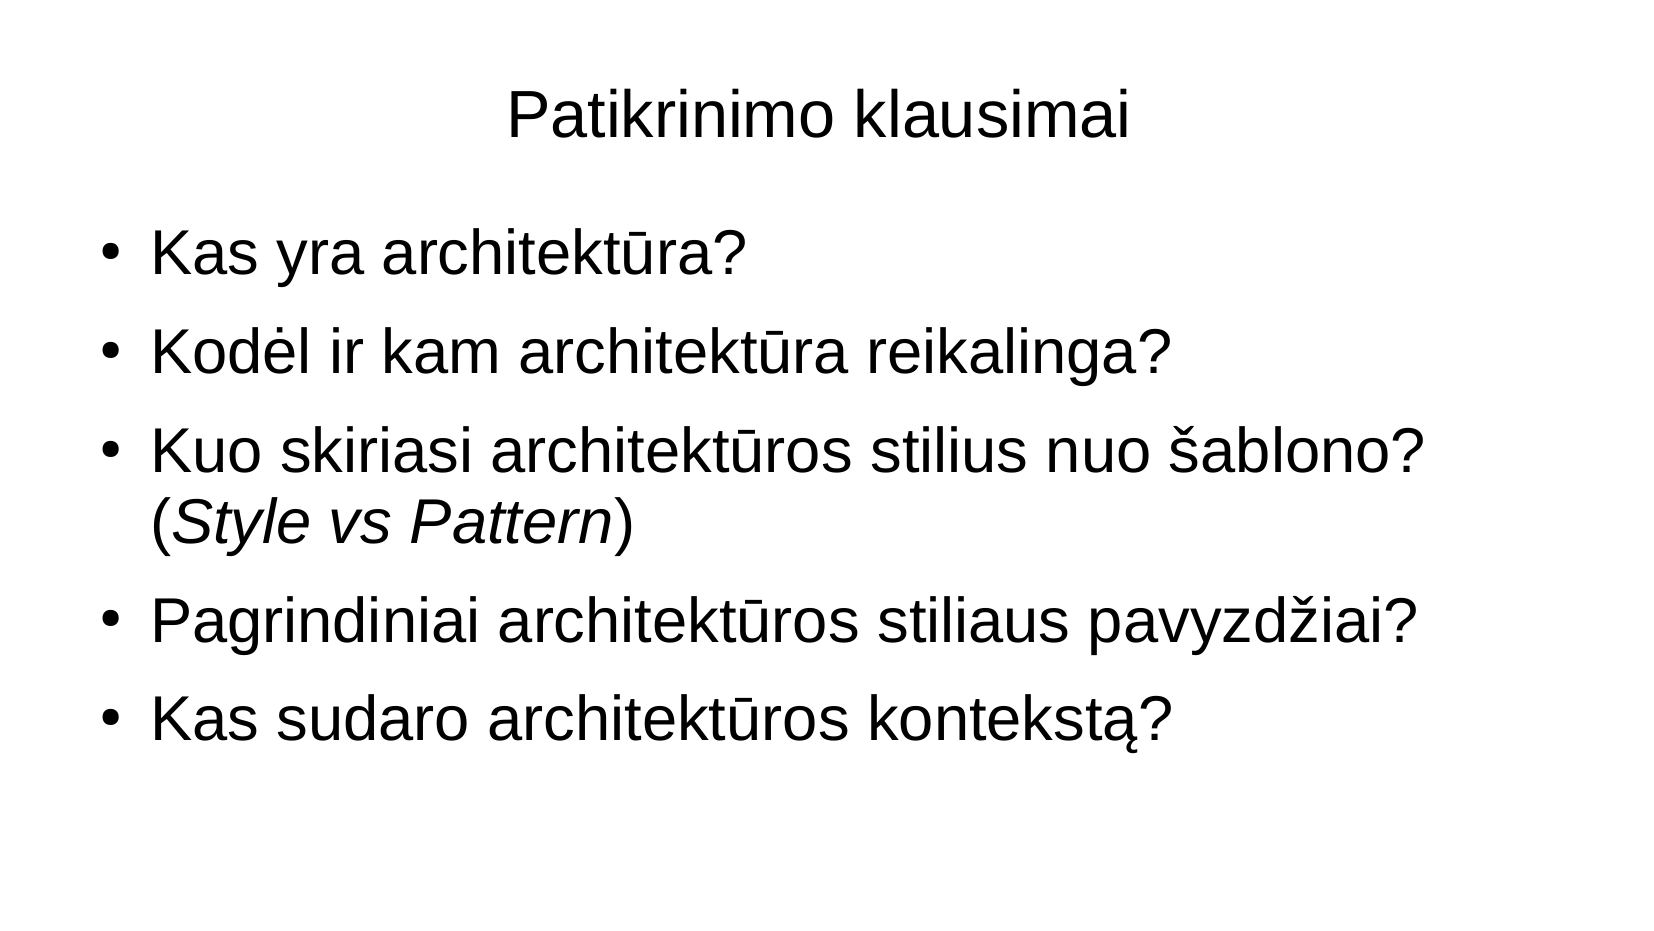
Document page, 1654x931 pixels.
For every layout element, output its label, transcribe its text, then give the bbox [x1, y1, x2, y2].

title Patikrinimo klausimai [75, 37, 1564, 193]
list Kas yra architektūra? Kodėl ir kam architektūra reikalinga? Kuo skiriasi architektūros stilius nuo šablono? (Style vs Pattern) Pagrindiniai architektūros stiliaus pavyzdžiai? Kas sudaro architektūros kontekstą? [82, 217, 1571, 758]
